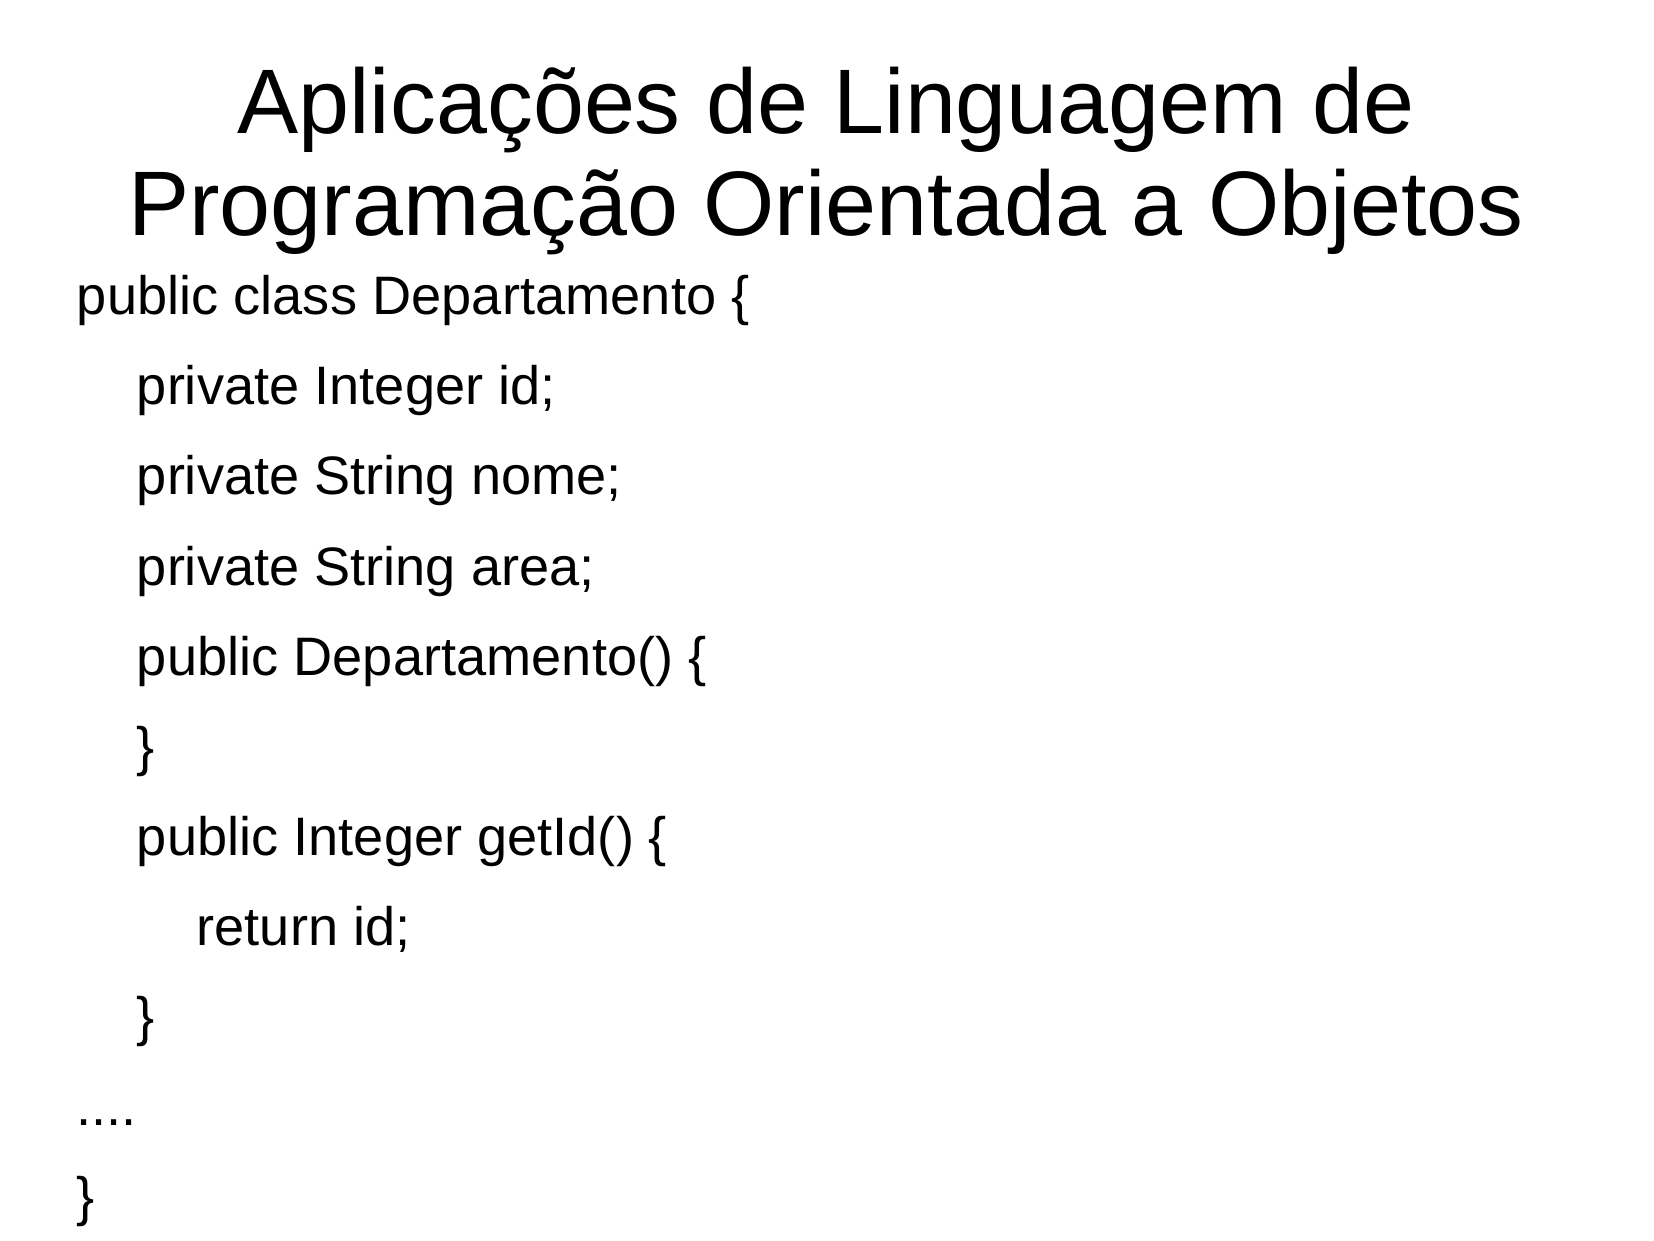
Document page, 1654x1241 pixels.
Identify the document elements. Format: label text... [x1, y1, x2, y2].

title Aplicações de Linguagem de Programação Orientada a Objetos [82, 49, 1571, 257]
list public class Departamento { private Integer id; private String nome; private String area; public Departamento() { } public Integer getId() { return id; } .... } [76, 265, 1566, 1241]
